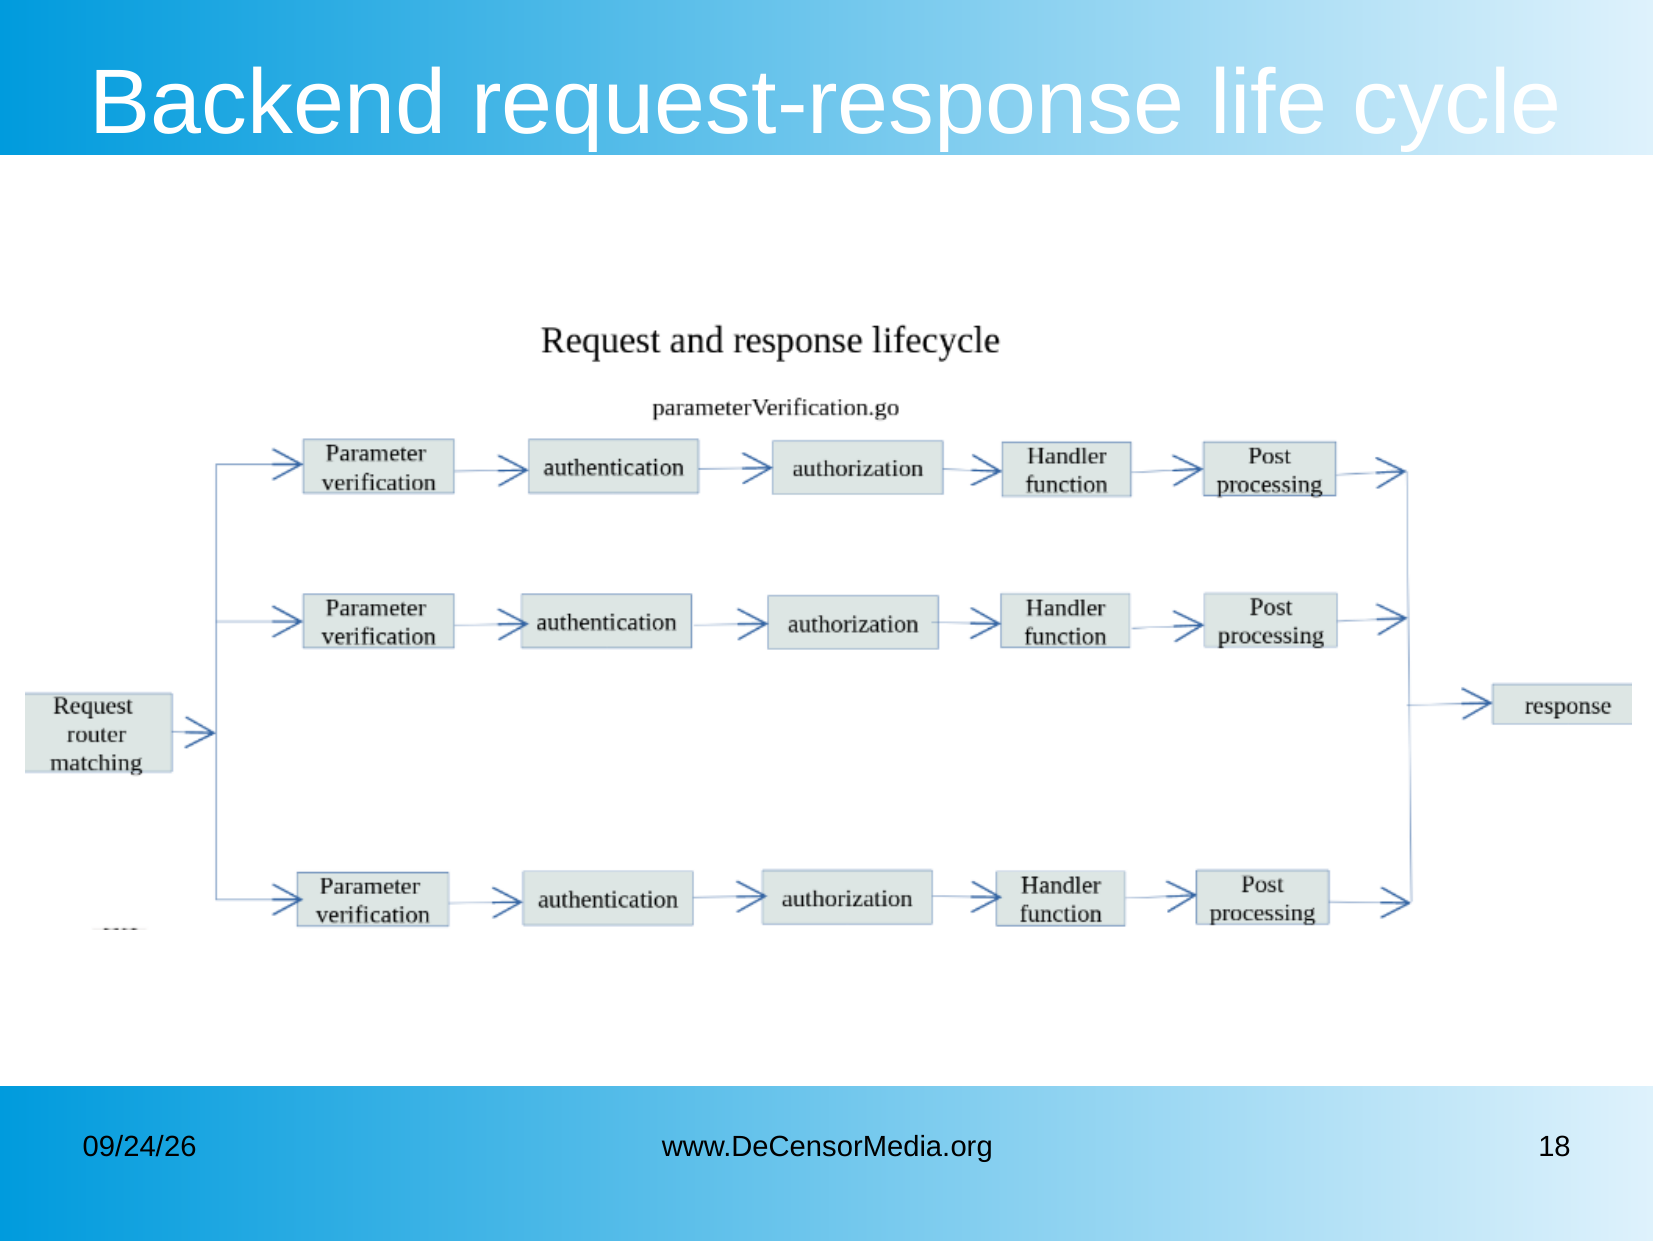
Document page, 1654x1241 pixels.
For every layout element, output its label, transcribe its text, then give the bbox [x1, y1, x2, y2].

picture [25, 312, 1632, 930]
title Backend request-response life cycle [82, 48, 1571, 156]
